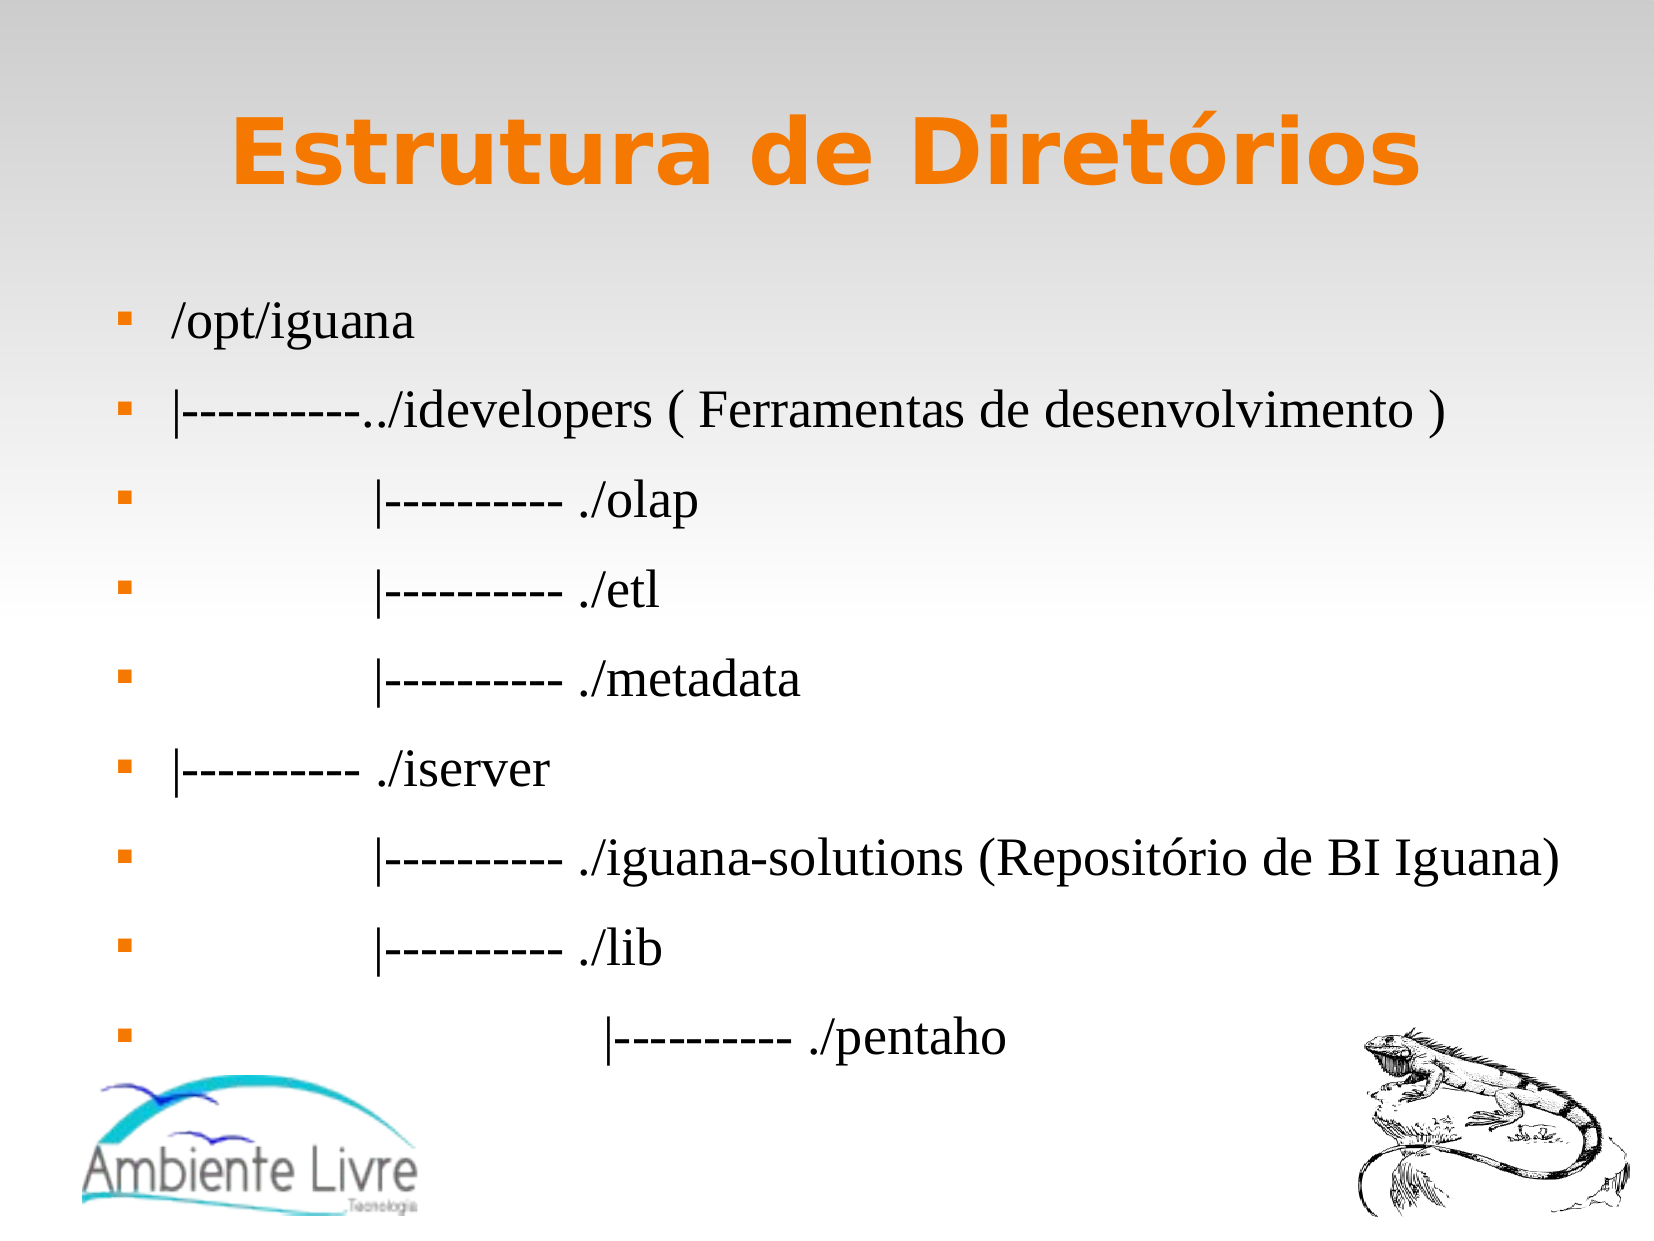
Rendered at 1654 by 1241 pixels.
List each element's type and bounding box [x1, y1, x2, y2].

picture [1358, 1027, 1630, 1217]
picture [82, 1075, 426, 1216]
